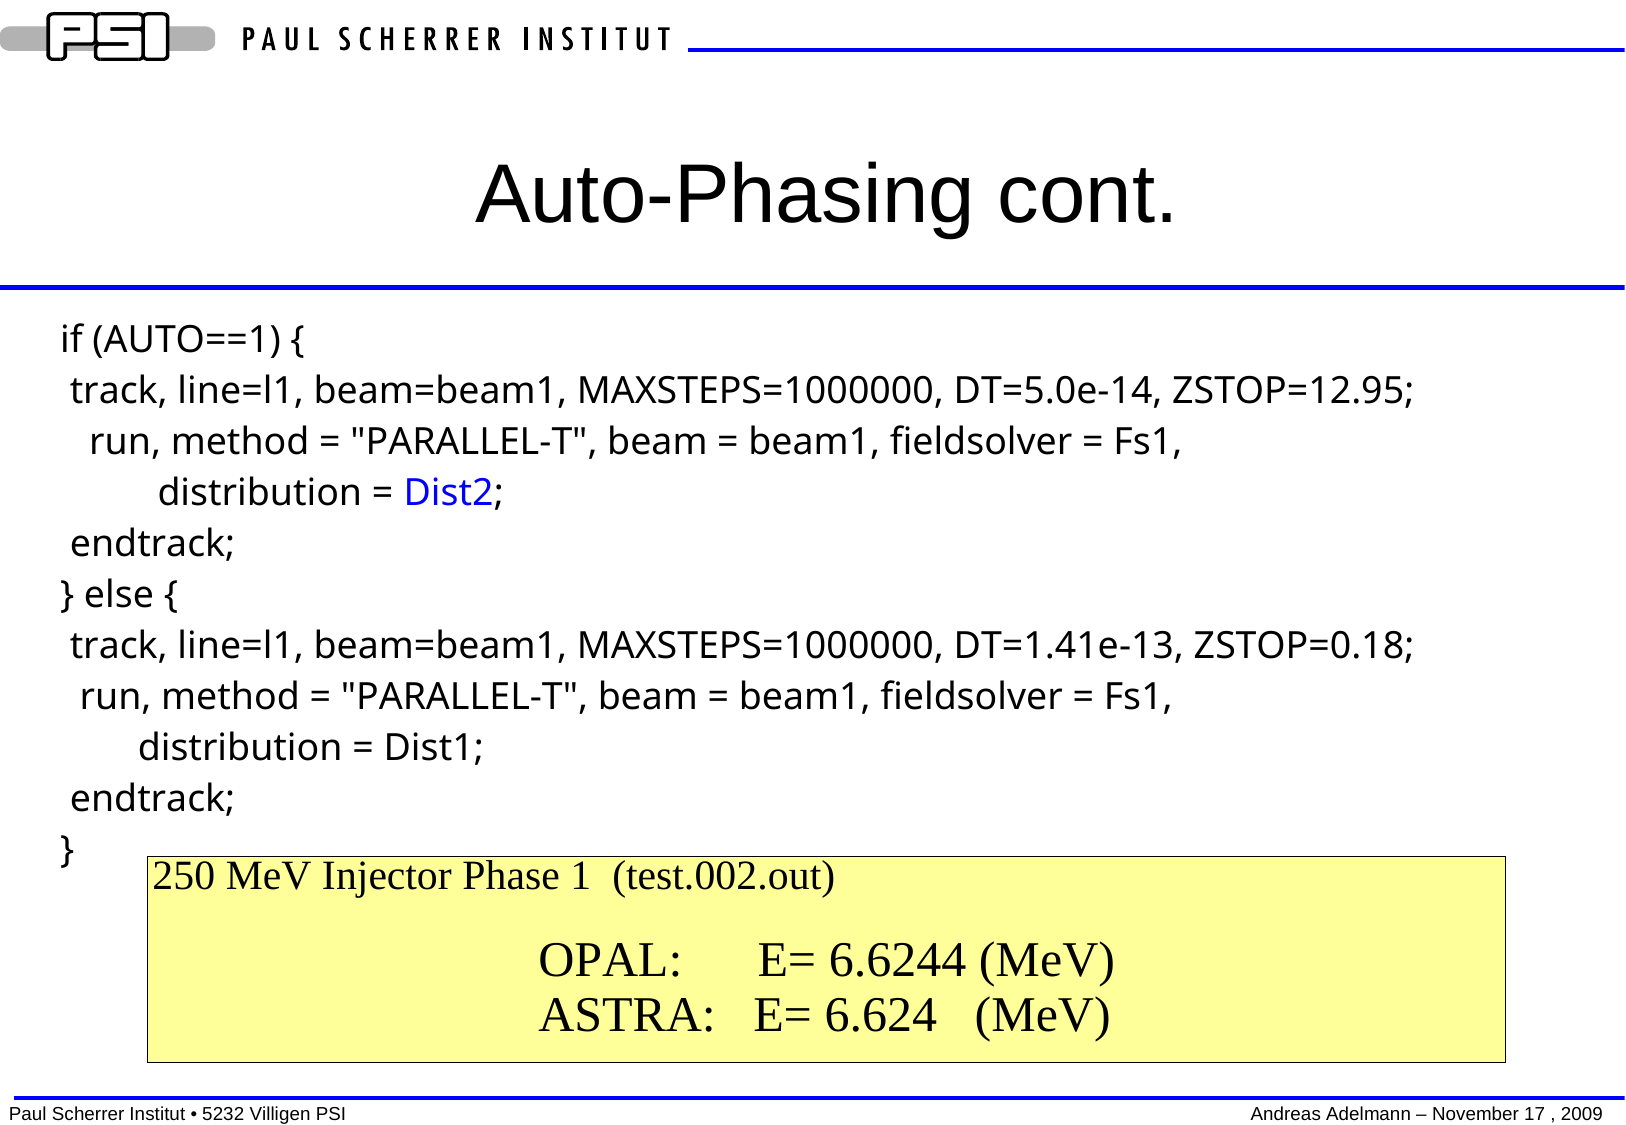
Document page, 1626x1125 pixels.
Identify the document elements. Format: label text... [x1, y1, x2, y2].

text_box 250 MeV Injector Phase 1 (test.002.out) [137, 844, 847, 906]
text_box if (AUTO==1) { track, line=l1, beam=beam1, MAXSTEPS=1000000, DT=5.0e-14, ZSTOP=12.95; run, method = "PARALLEL-T", beam = beam1, fieldsolver = Fs1, distribution = Dist2; endtrack; } else { track, line=l1, beam=beam1, MAXSTEPS=1000000, DT=1.41e-13, ZSTOP=0.18; run, method = "PARALLEL-T", beam = beam1, fieldsolver = Fs1, distribution = Dist1; endtrack; } [45, 305, 1548, 835]
text_box OPAL: E= 6.6244 (MeV) ASTRA: E= 6.624 (MeV) [147, 856, 1506, 1063]
title Auto-Phasing cont. [121, 107, 1504, 281]
